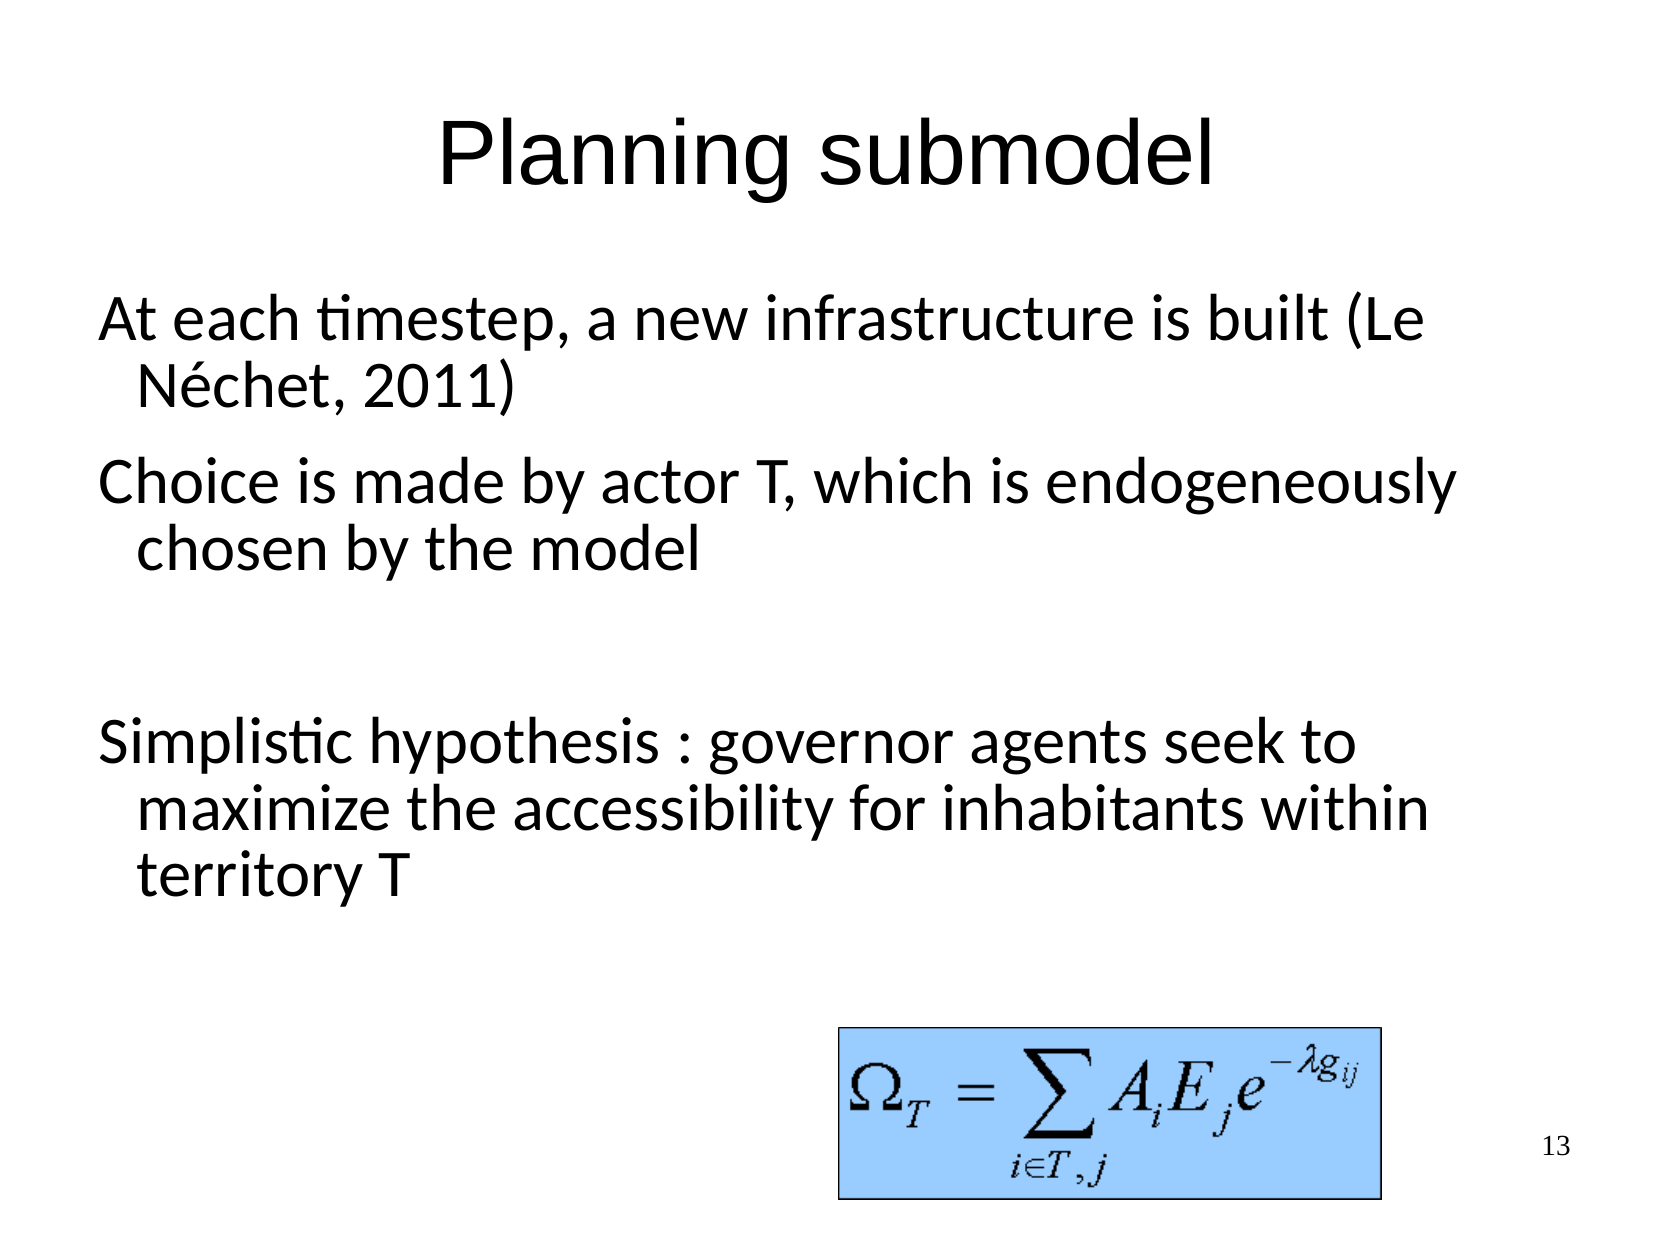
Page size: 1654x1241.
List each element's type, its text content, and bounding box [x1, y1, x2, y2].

list At each timestep, a new infrastructure is built (Le Néchet, 2011) Choice is made by actor T, which is endogeneously chosen by the model Simplistic hypothesis : governor agents seek to maximize the accessibility for inhabitants within territory T [82, 290, 1538, 1010]
title Planning submodel [82, 49, 1571, 257]
picture [838, 1027, 1382, 1200]
